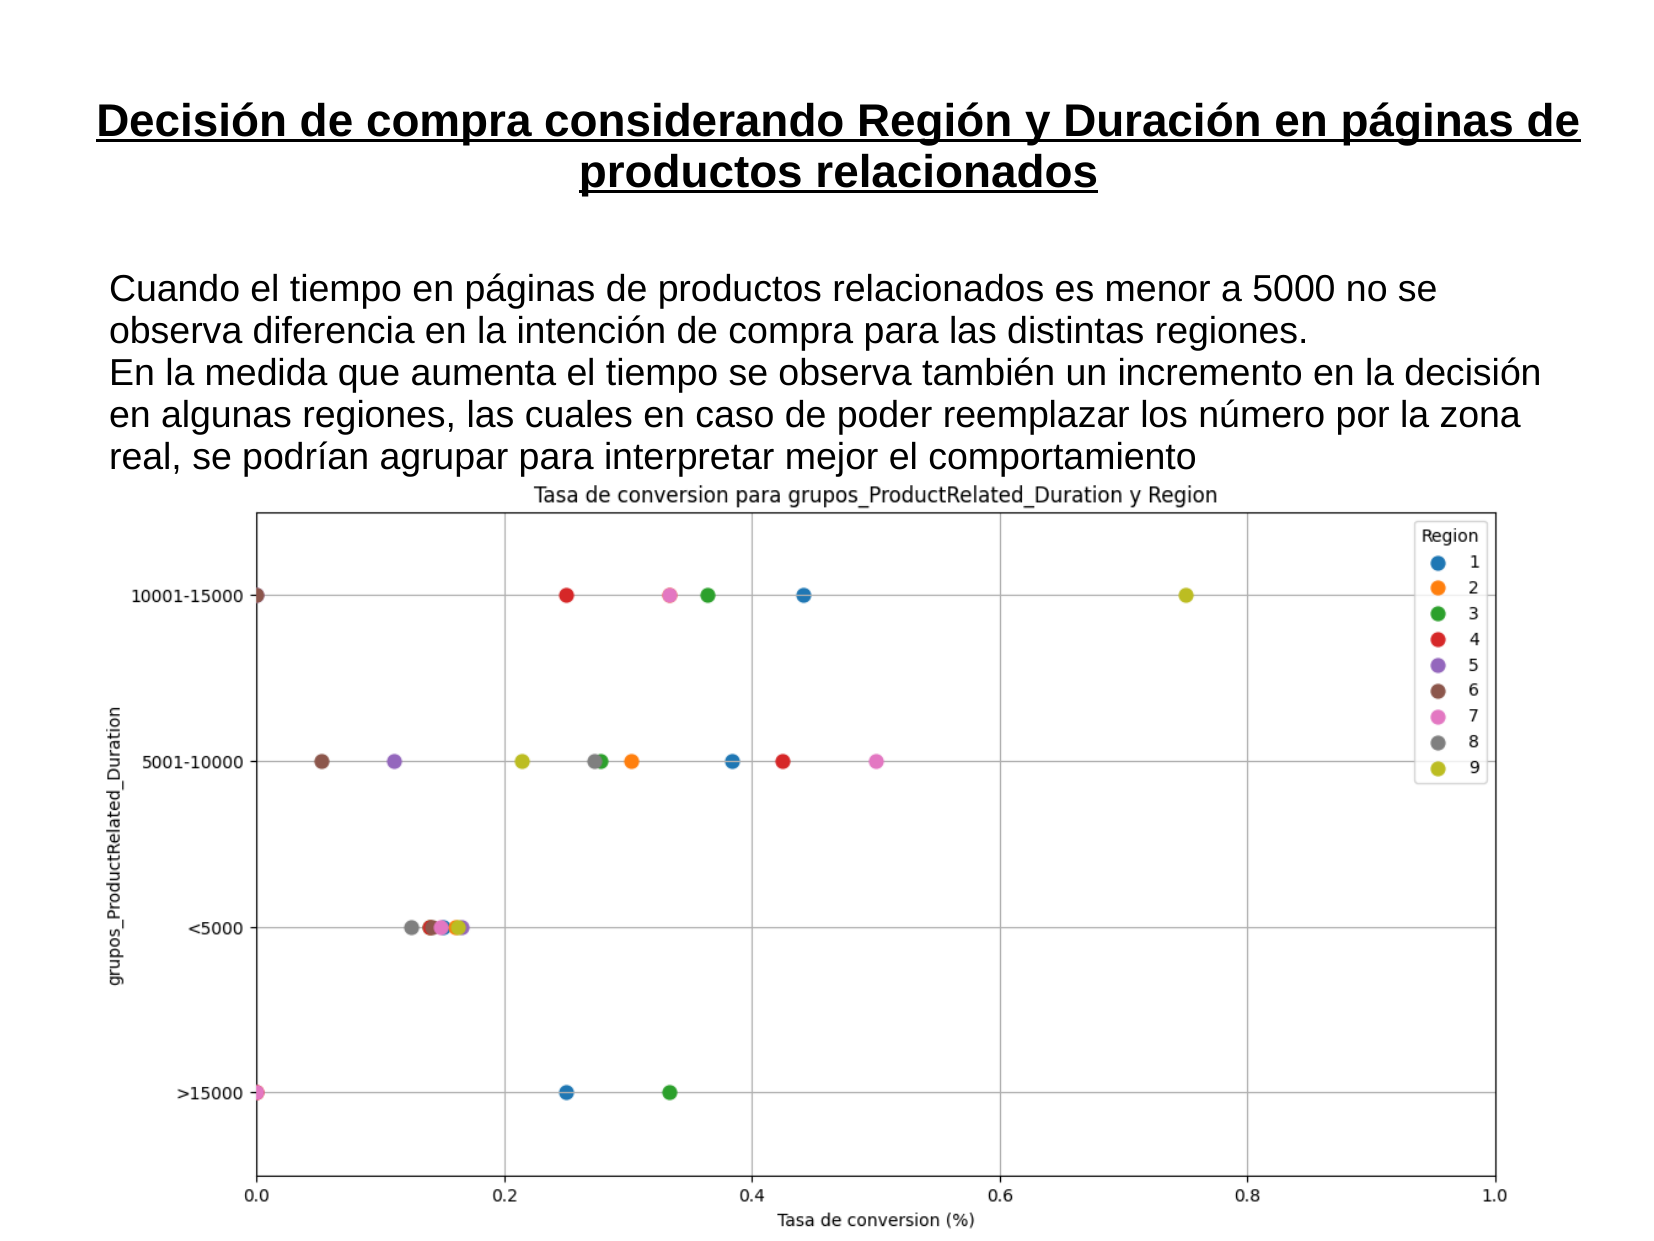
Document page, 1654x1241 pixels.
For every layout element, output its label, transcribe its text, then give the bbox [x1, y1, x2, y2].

text_box Decisión de compra considerando Región y Duración en páginas de productos relacionados [59, 87, 1619, 206]
picture [94, 485, 1520, 1241]
text_box Cuando el tiempo en páginas de productos relacionados es menor a 5000 no se observa diferencia en la intención de compra para las distintas regiones. En la medida que aumenta el tiempo se observa también un incremento en la decisión en algunas regiones, las cuales en caso de poder reemplazar los número por la zona real, se podrían agrupar para interpretar mejor el comportamiento [94, 259, 1595, 485]
